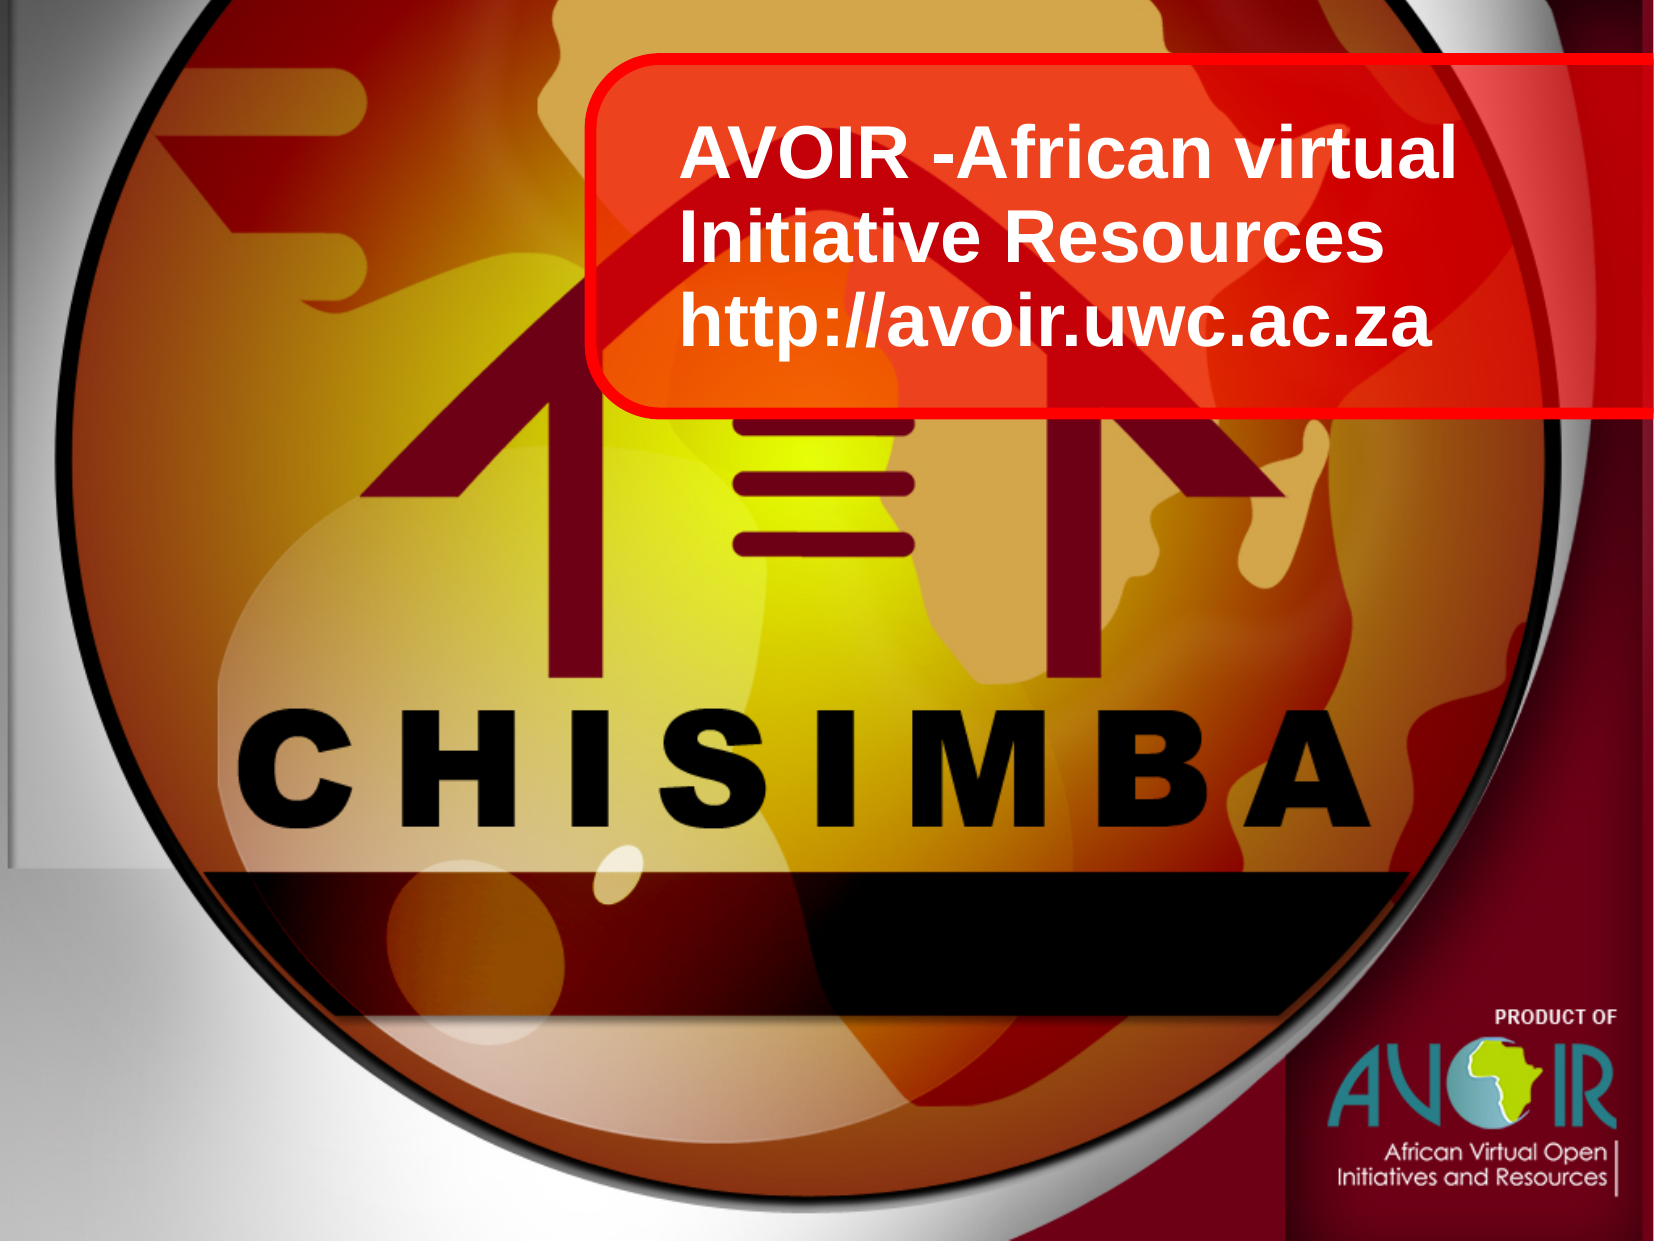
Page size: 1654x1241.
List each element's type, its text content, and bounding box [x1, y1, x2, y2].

picture [0, 0, 1654, 1241]
text_box AVOIR -African virtual Initiative Resources http://avoir.uwc.ac.za [590, 59, 1654, 414]
